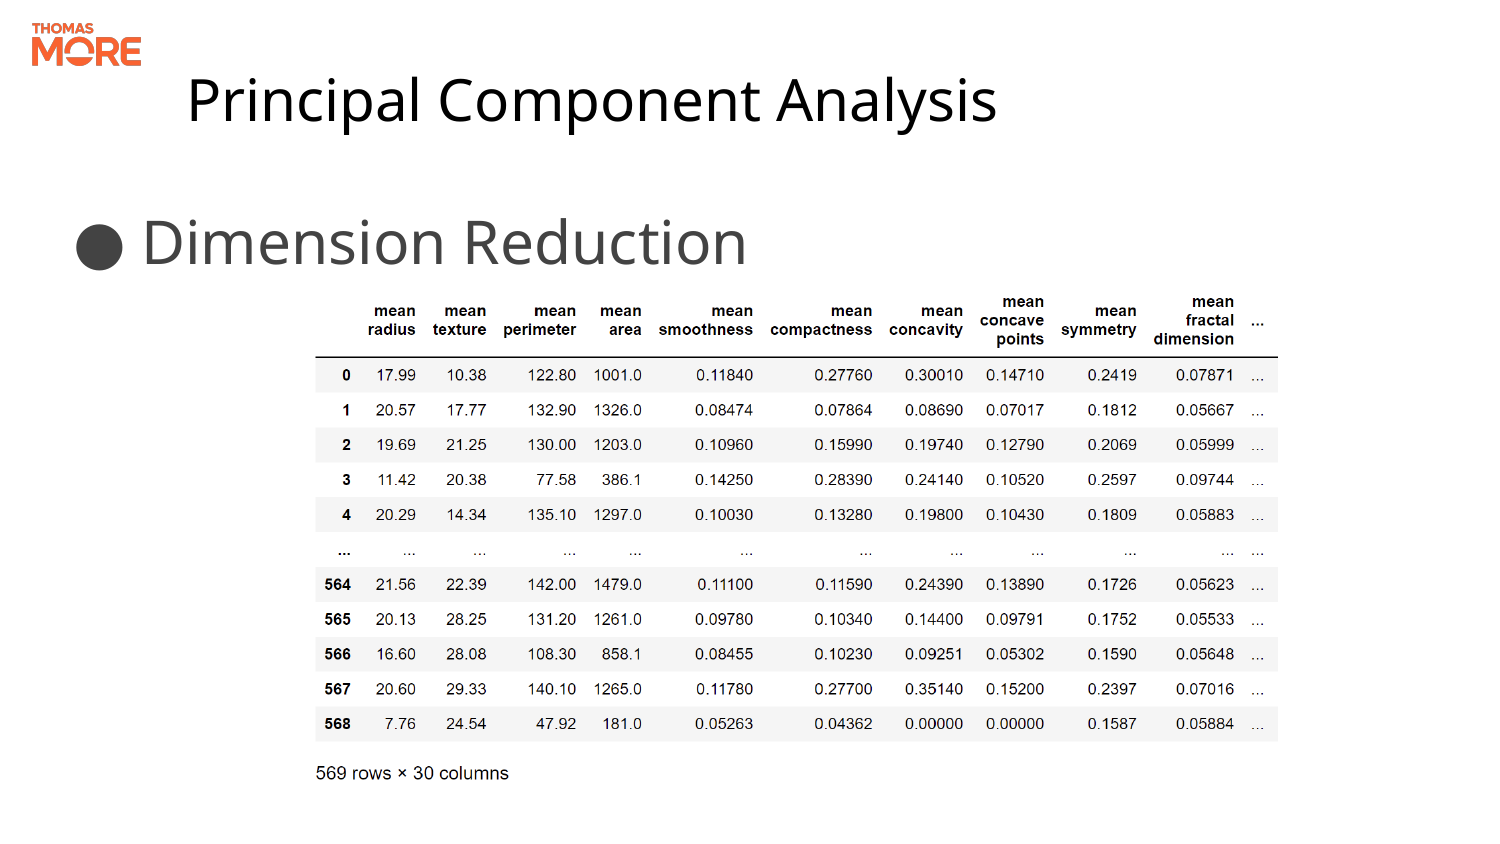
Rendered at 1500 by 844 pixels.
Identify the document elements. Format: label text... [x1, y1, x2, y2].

picture [307, 285, 1278, 788]
picture [22, 13, 151, 76]
list Dimension Reduction [51, 189, 1476, 750]
title Principal Component Analysis [171, 48, 1449, 143]
